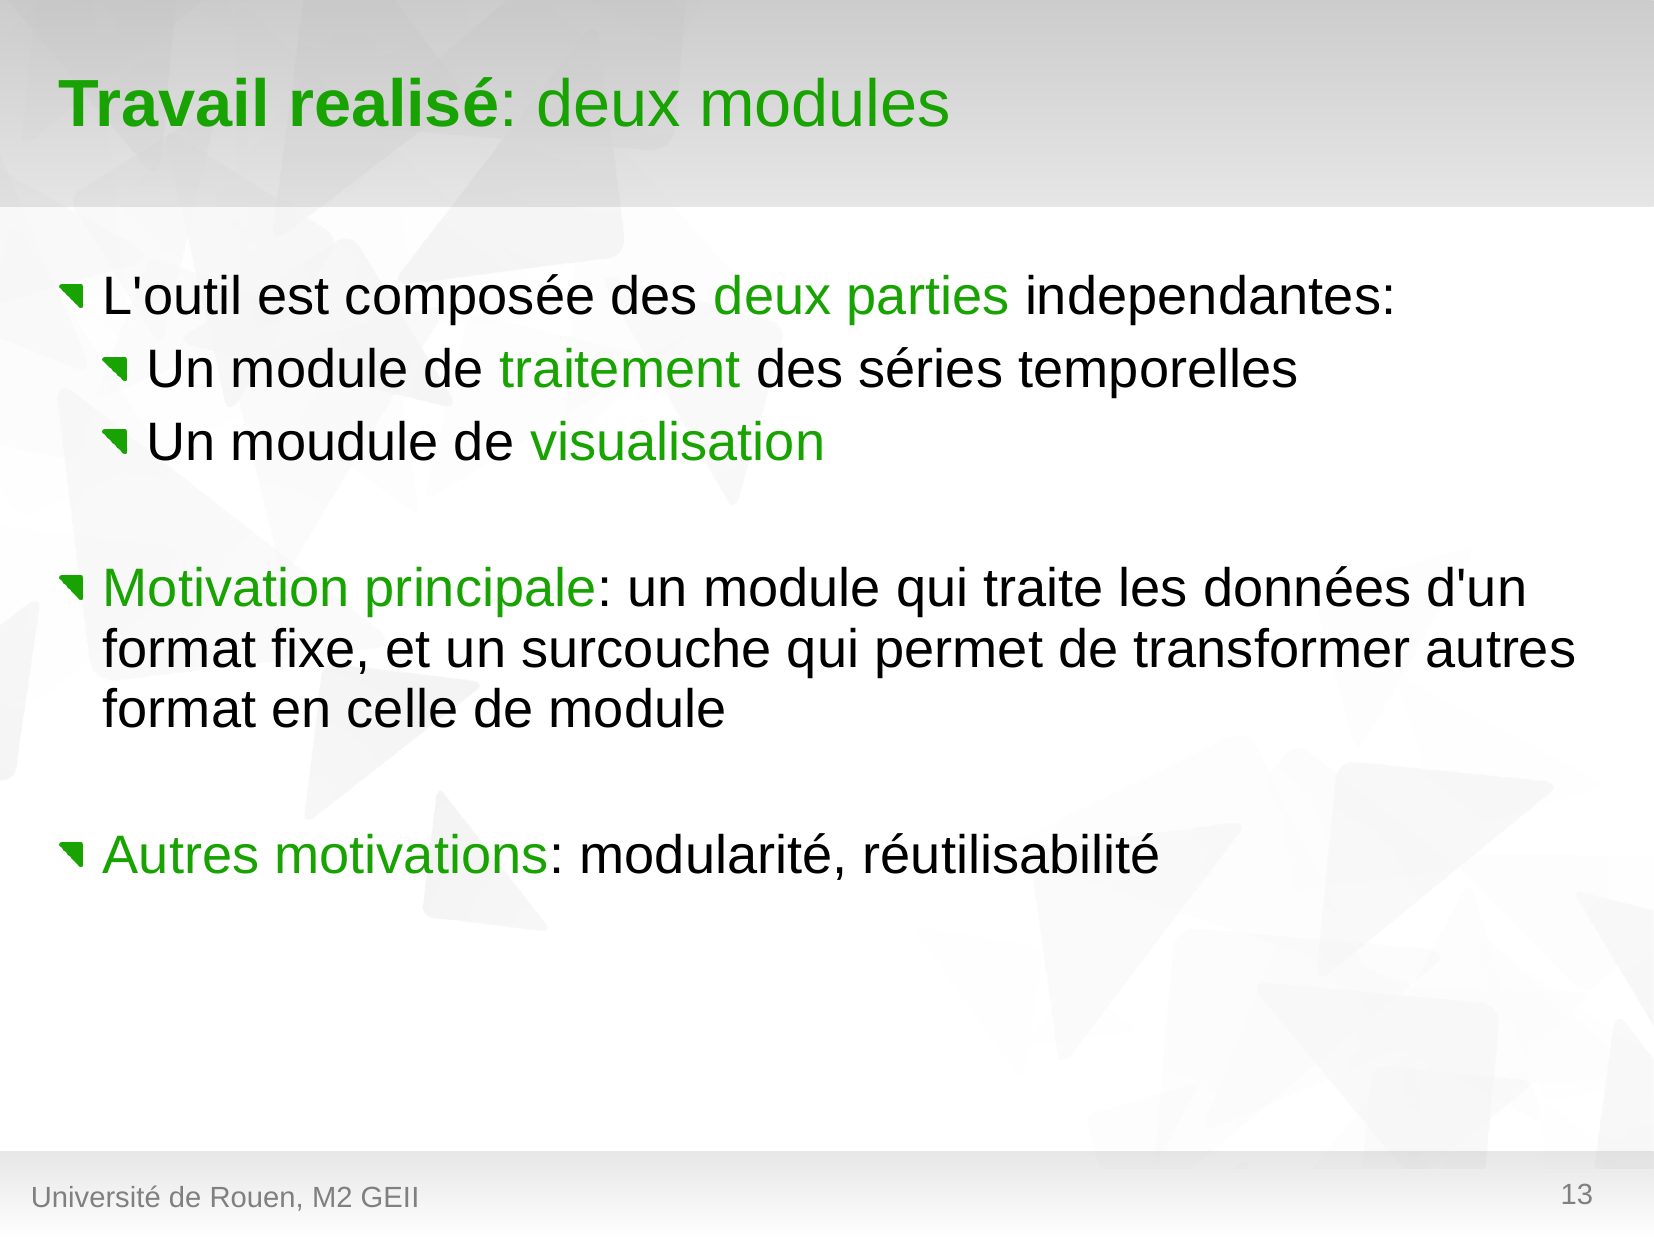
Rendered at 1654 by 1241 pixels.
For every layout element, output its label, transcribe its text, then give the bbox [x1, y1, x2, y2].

picture [0, 0, 783, 931]
title Travail realisé: deux modules [59, 29, 1595, 178]
list L'outil est composée des deux parties independantes: Un module de traitement des séries temporelles Un moudule de visualisation Motivation principale: un module qui traite les données d'un format fixe, et un surcouche qui permet de transformer autres format en celle de module Autres motivations: modularité, réutilisabilité [59, 265, 1595, 986]
picture [915, 548, 1654, 1169]
